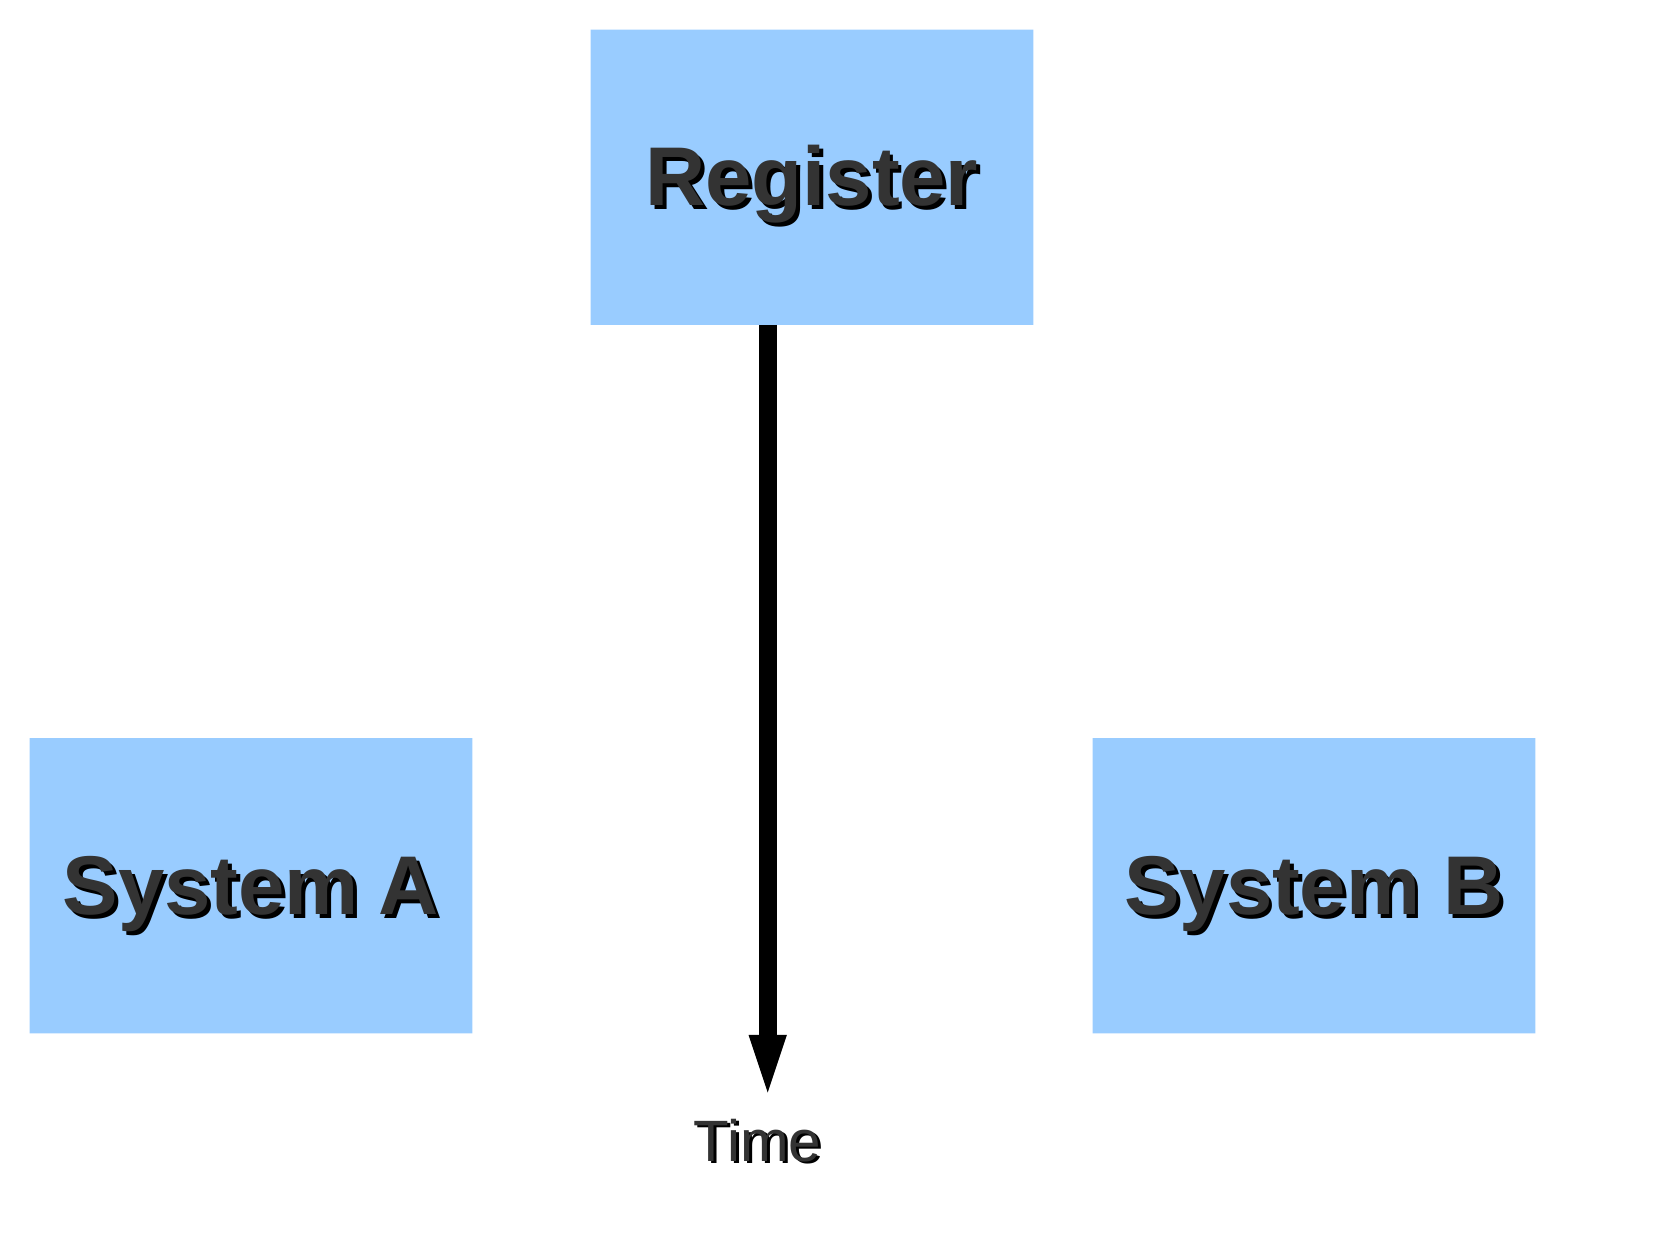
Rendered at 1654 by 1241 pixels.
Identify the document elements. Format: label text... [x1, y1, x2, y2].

text_box System A [29, 738, 473, 1034]
text_box Time [679, 1101, 837, 1182]
text_box System B [1092, 738, 1536, 1034]
text_box Register [590, 29, 1034, 325]
